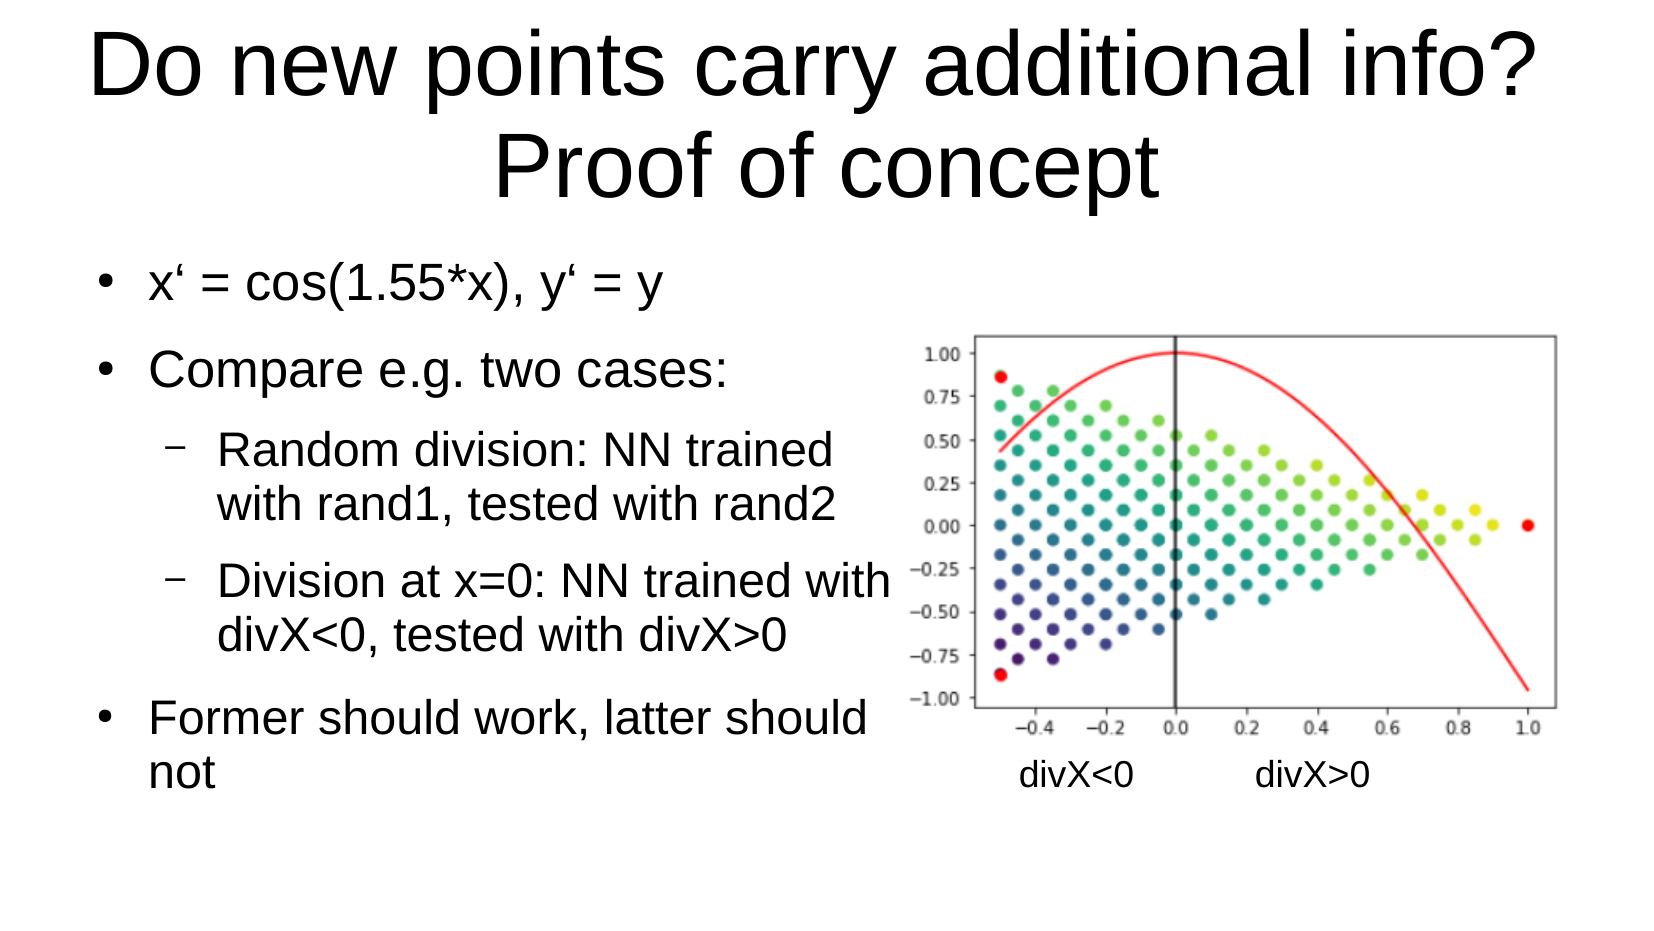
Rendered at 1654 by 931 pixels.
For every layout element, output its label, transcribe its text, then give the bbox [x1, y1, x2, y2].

list x‘ = cos(1.55*x), y‘ = y Compare e.g. two cases: Random division: NN trained with rand1, tested with rand2 Division at x=0: NN trained with divX<0, tested with divX>0 Former should work, latter should not [79, 253, 907, 839]
text_box divX>0 [1240, 746, 1386, 804]
text_box divX<0 [1003, 746, 1150, 804]
picture [906, 313, 1583, 756]
title Do new points carry additional info? Proof of concept [82, 12, 1571, 218]
